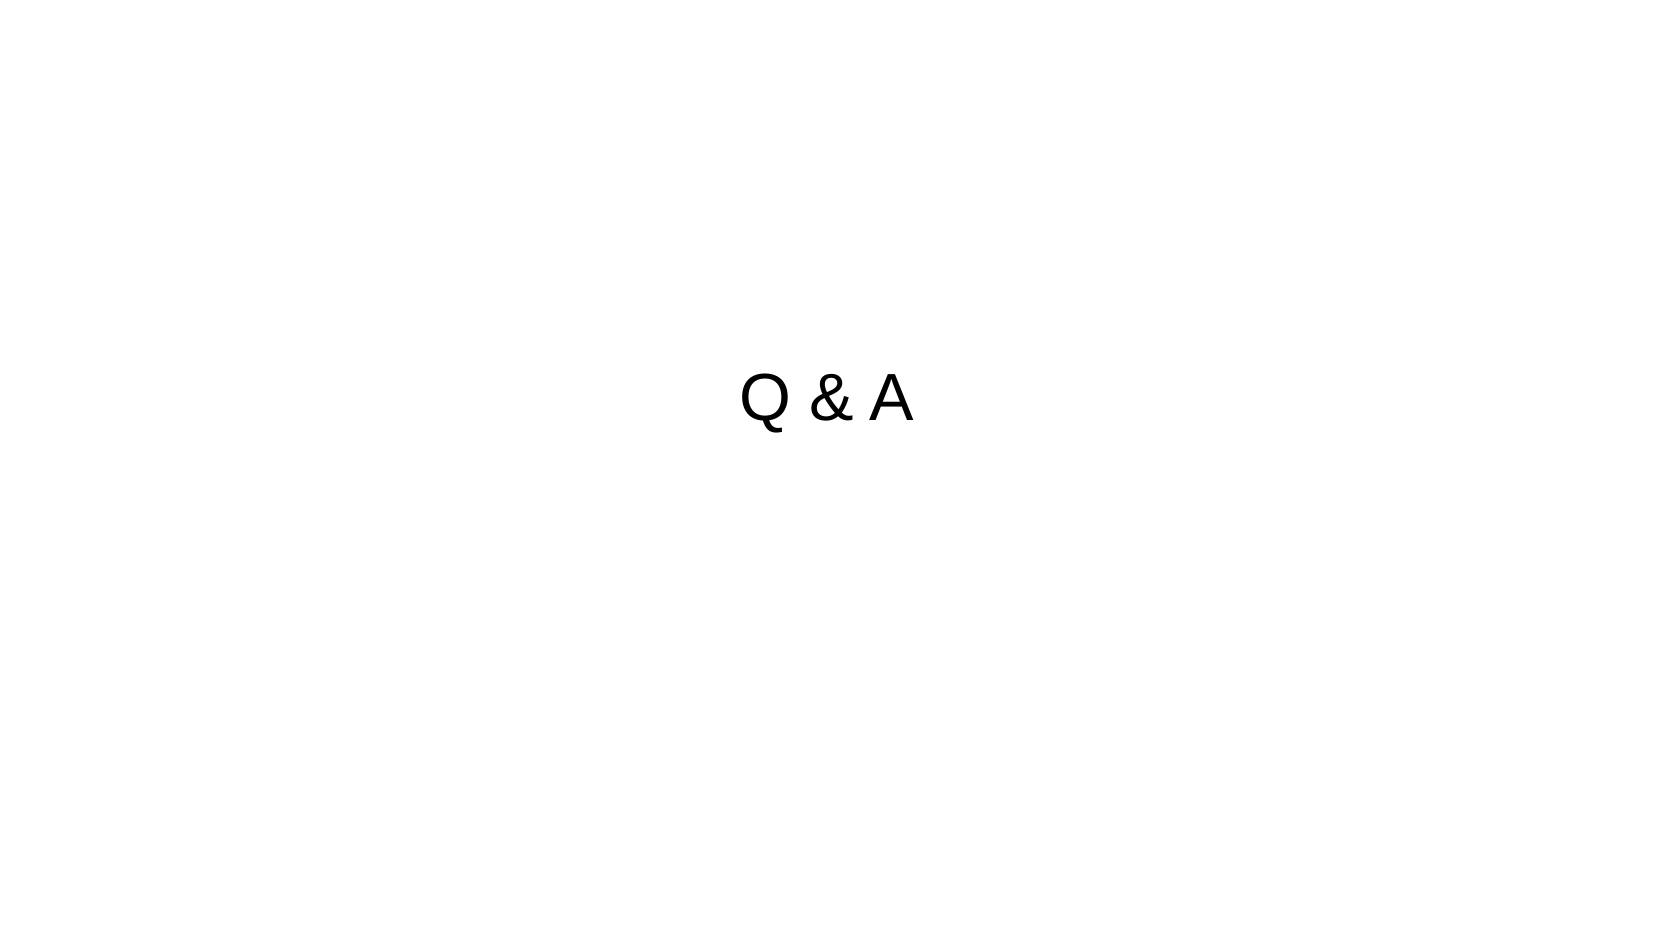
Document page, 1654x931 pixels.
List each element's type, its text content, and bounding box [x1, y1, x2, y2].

subtitle Q & A [82, 37, 1571, 757]
